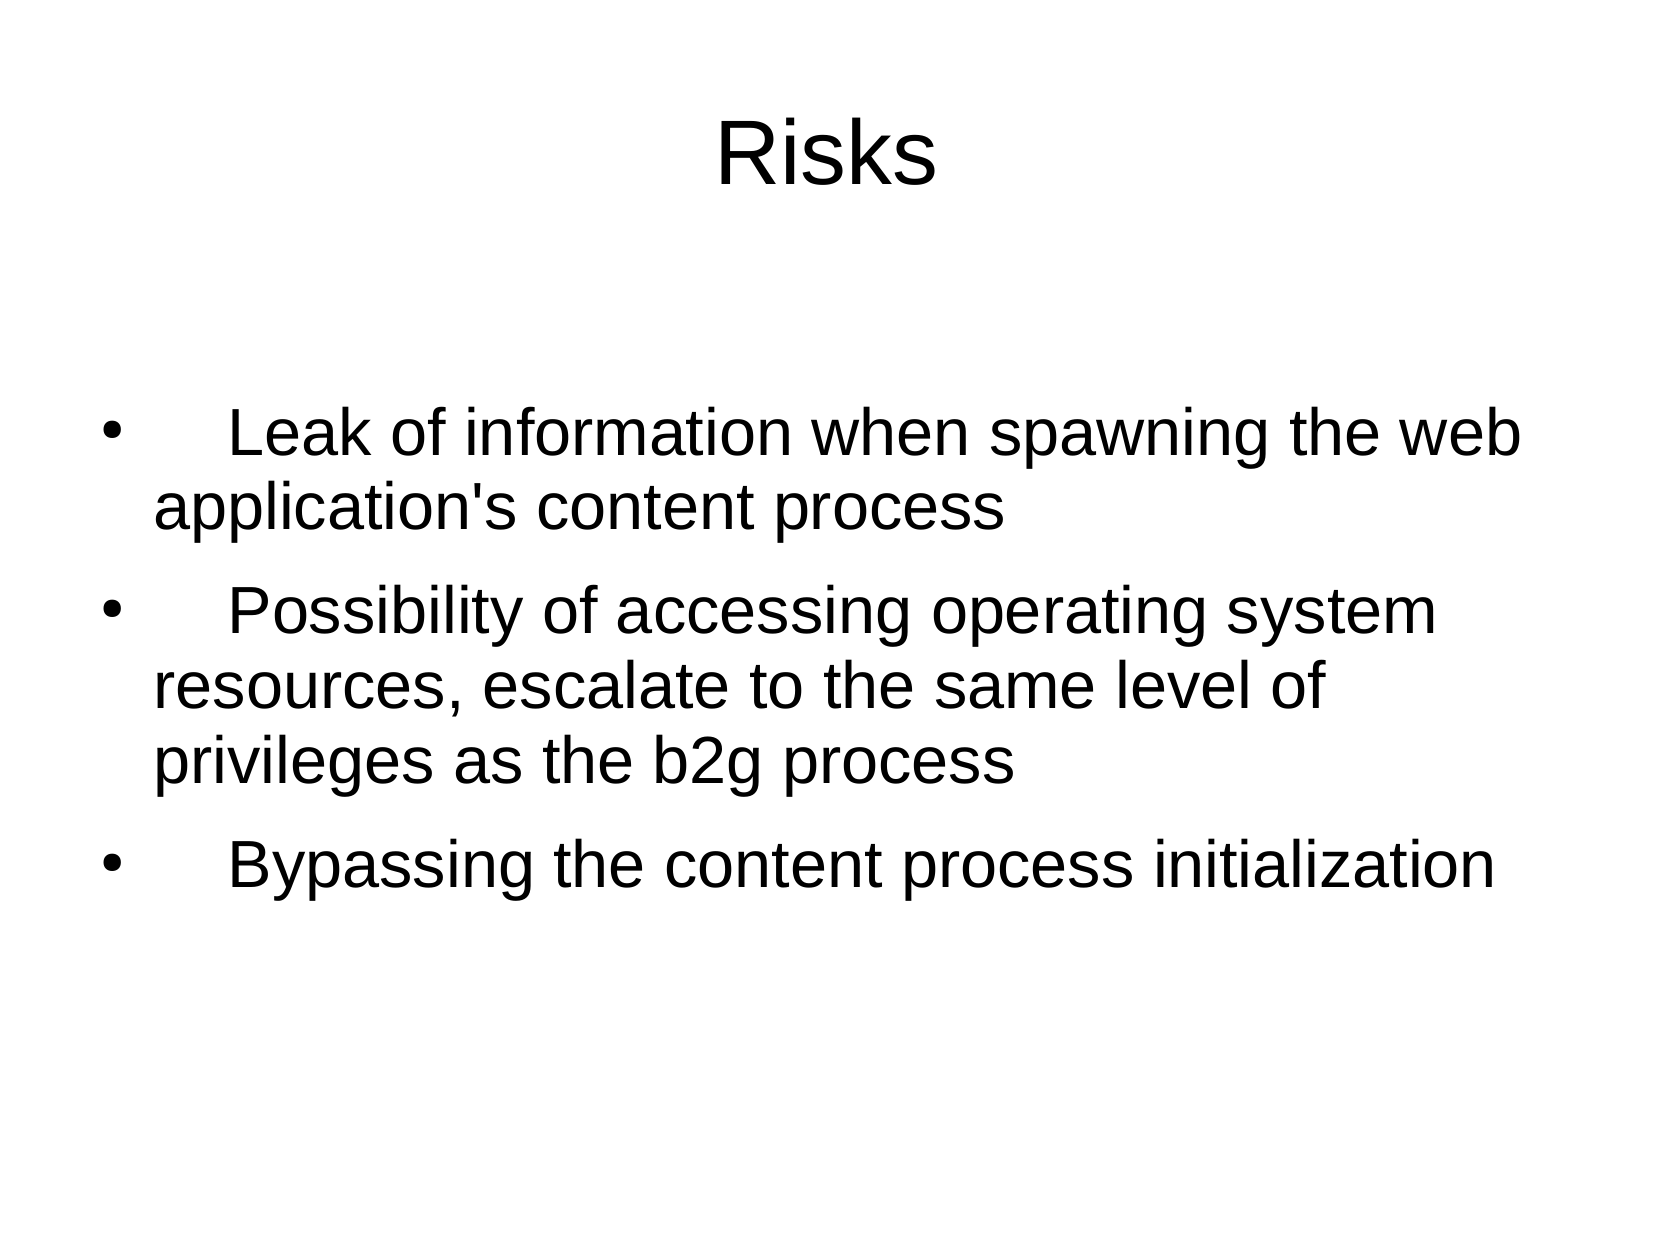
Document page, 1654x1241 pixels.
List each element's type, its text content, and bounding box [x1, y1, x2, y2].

list Leak of information when spawning the web application's content process Possibility of accessing operating system resources, escalate to the same level of privileges as the b2g process Bypassing the content process initialization [82, 290, 1538, 1010]
title Risks [82, 49, 1571, 257]
